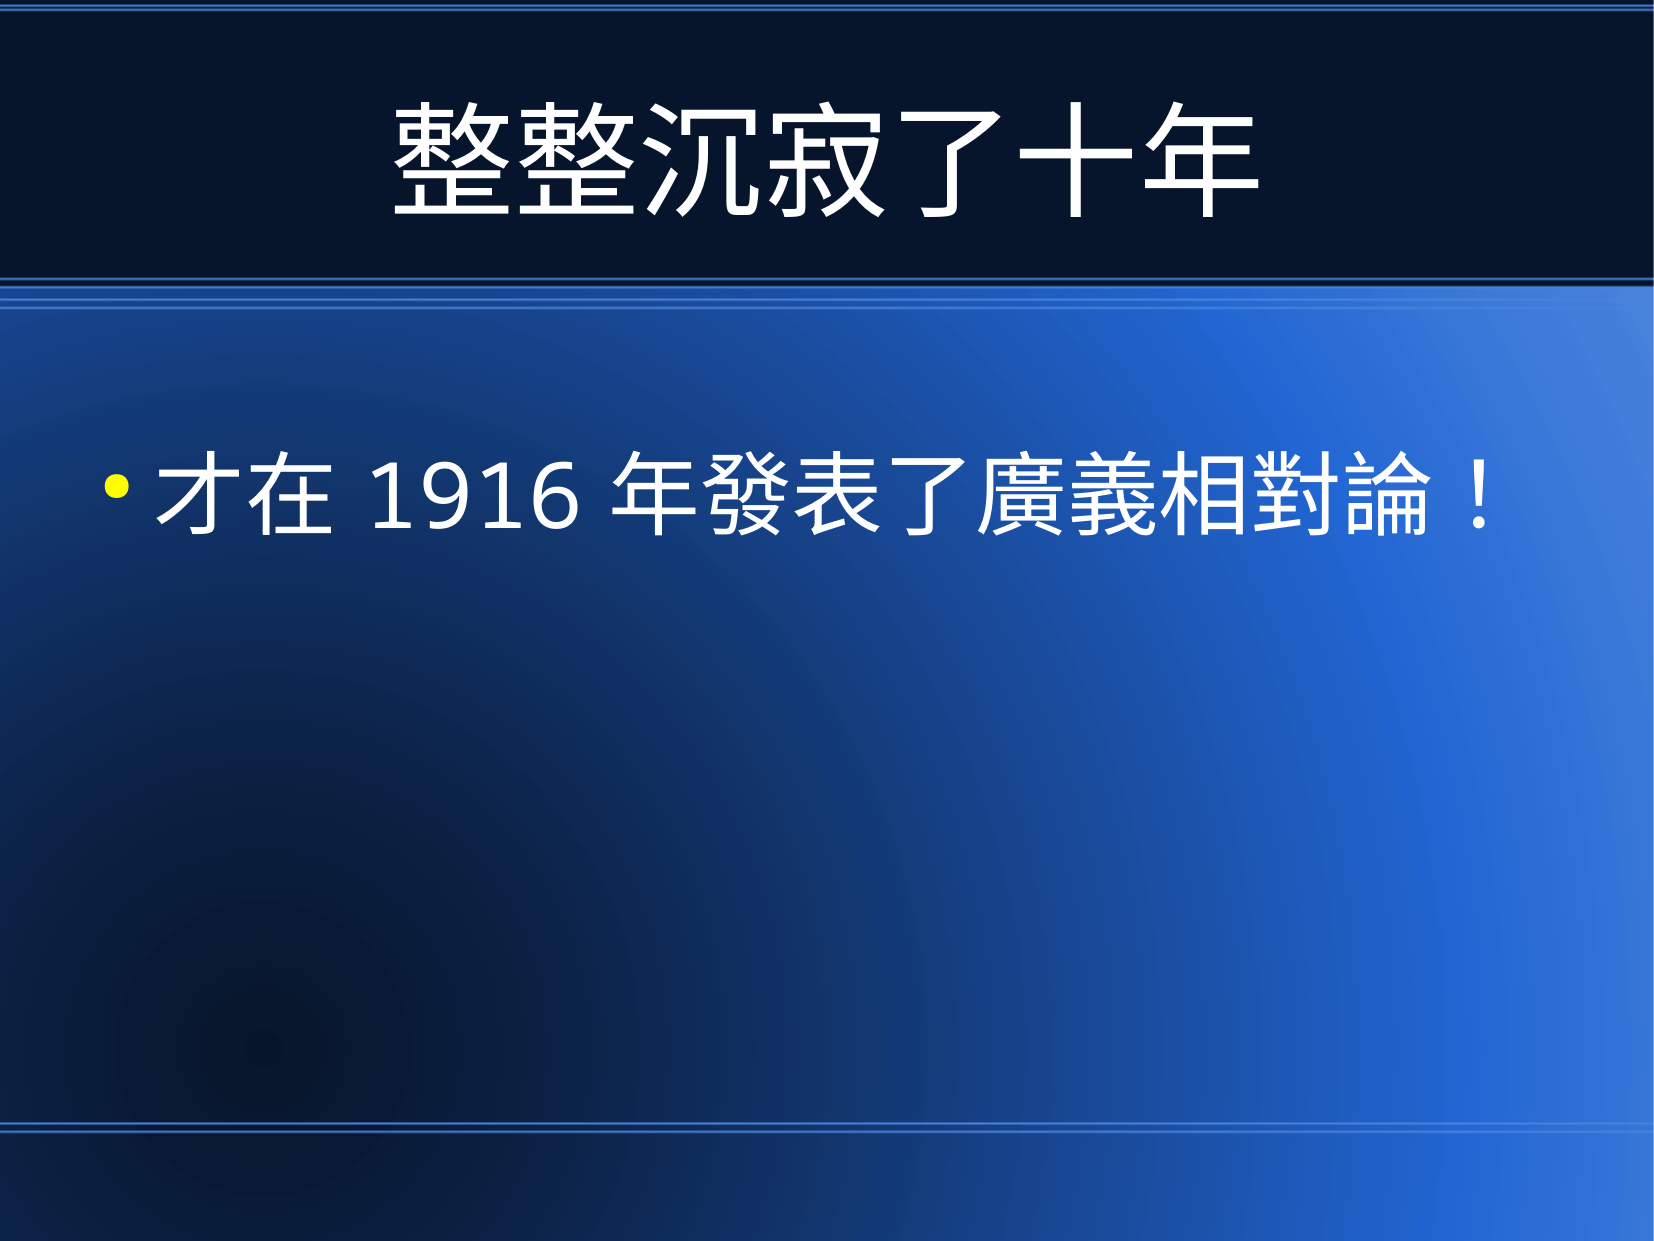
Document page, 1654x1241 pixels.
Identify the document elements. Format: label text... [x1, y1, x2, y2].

title 整整沉寂了十年 [82, 49, 1571, 257]
picture [0, 0, 1654, 1241]
list 才在1916年發表了廣義相對論！ [82, 355, 1571, 1241]
